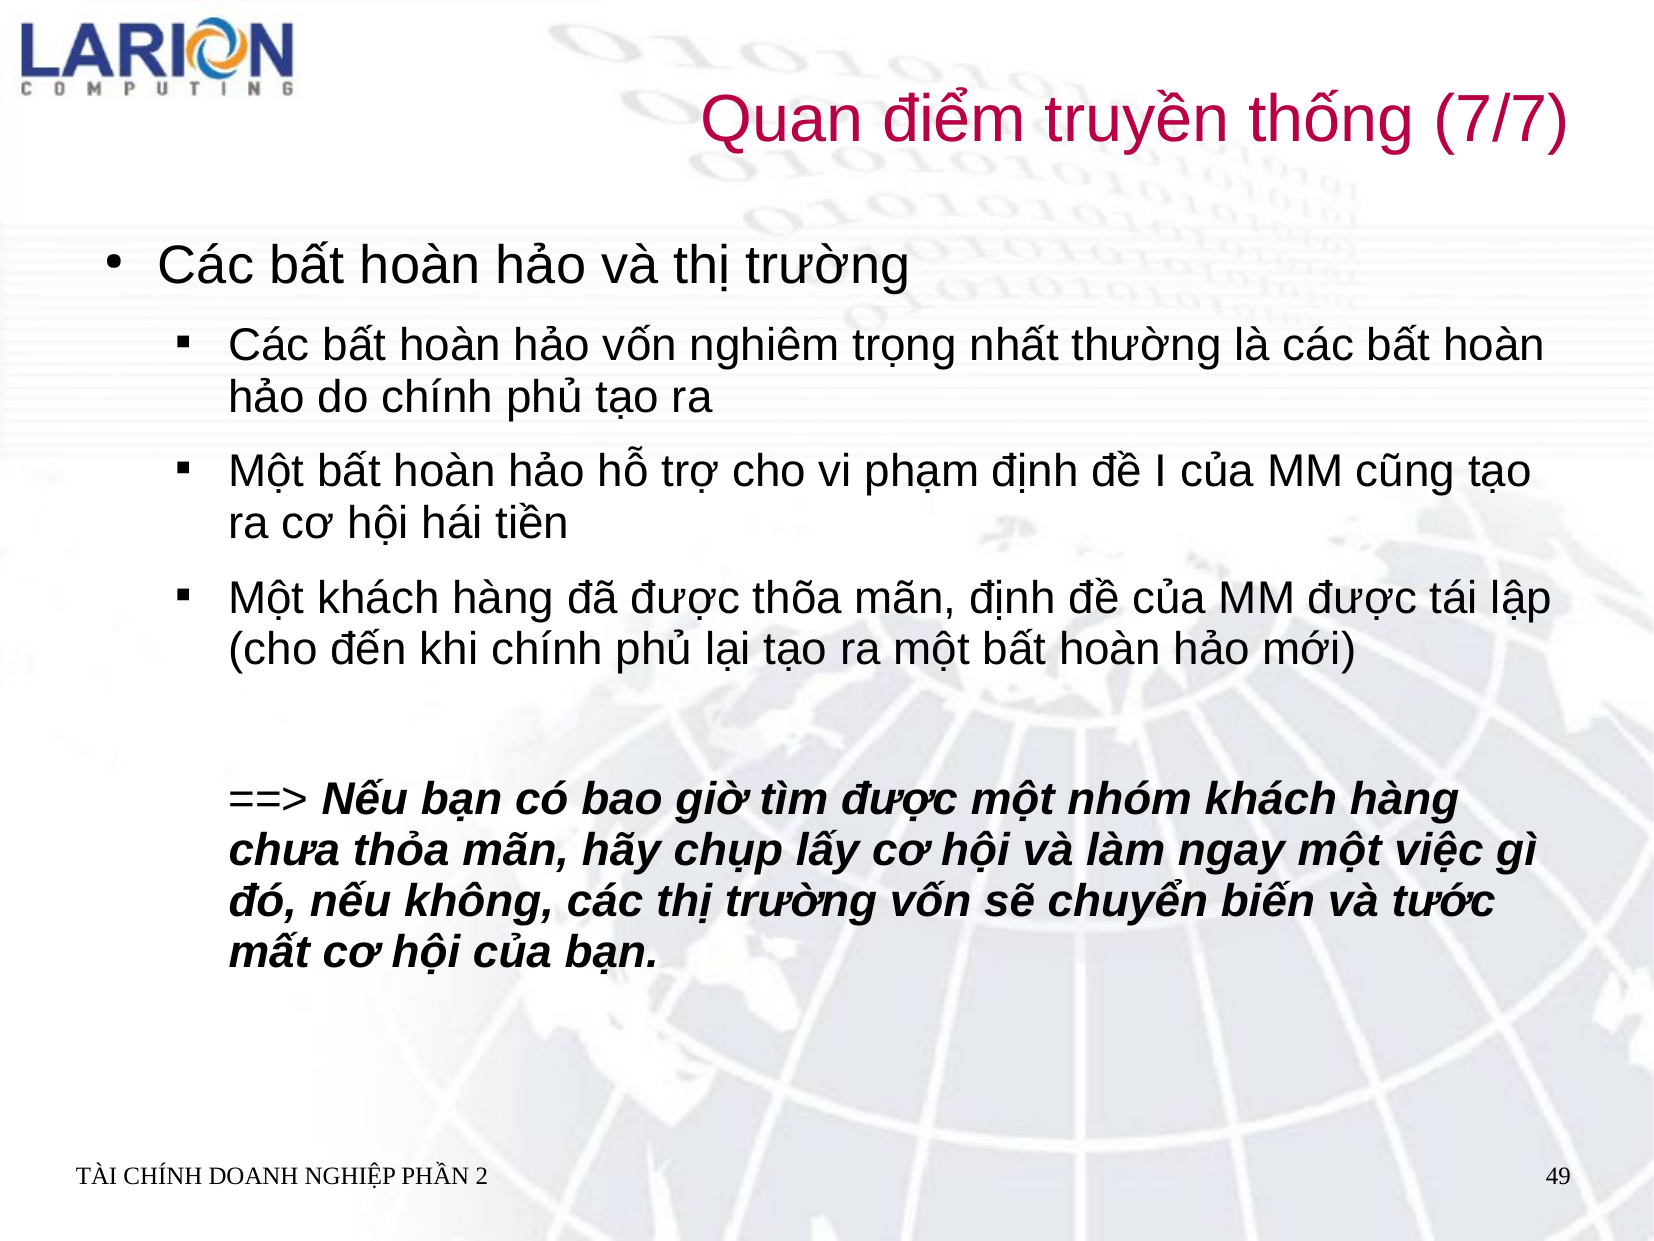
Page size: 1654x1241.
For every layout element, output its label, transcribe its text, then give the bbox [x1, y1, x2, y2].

list Các bất hoàn hảo và thị trường Các bất hoàn hảo vốn nghiêm trọng nhất thường là các bất hoàn hảo do chính phủ tạo ra Một bất hoàn hảo hỗ trợ cho vi phạm định đề I của MM cũng tạo ra cơ hội hái tiền Một khách hàng đã được thõa mãn, định đề của MM được tái lập (cho đến khi chính phủ lại tạo ra một bất hoàn hảo mới) ==> Nếu bạn có bao giờ tìm được một nhóm khách hàng chưa thỏa mãn, hãy chụp lấy cơ hội và làm ngay một việc gì đó, nếu không, các thị trường vốn sẽ chuyển biến và tước mất cơ hội của bạn. [86, 234, 1576, 1044]
title Quan điểm truyền thống (7/7) [300, 49, 1571, 188]
picture [0, 0, 1654, 1241]
